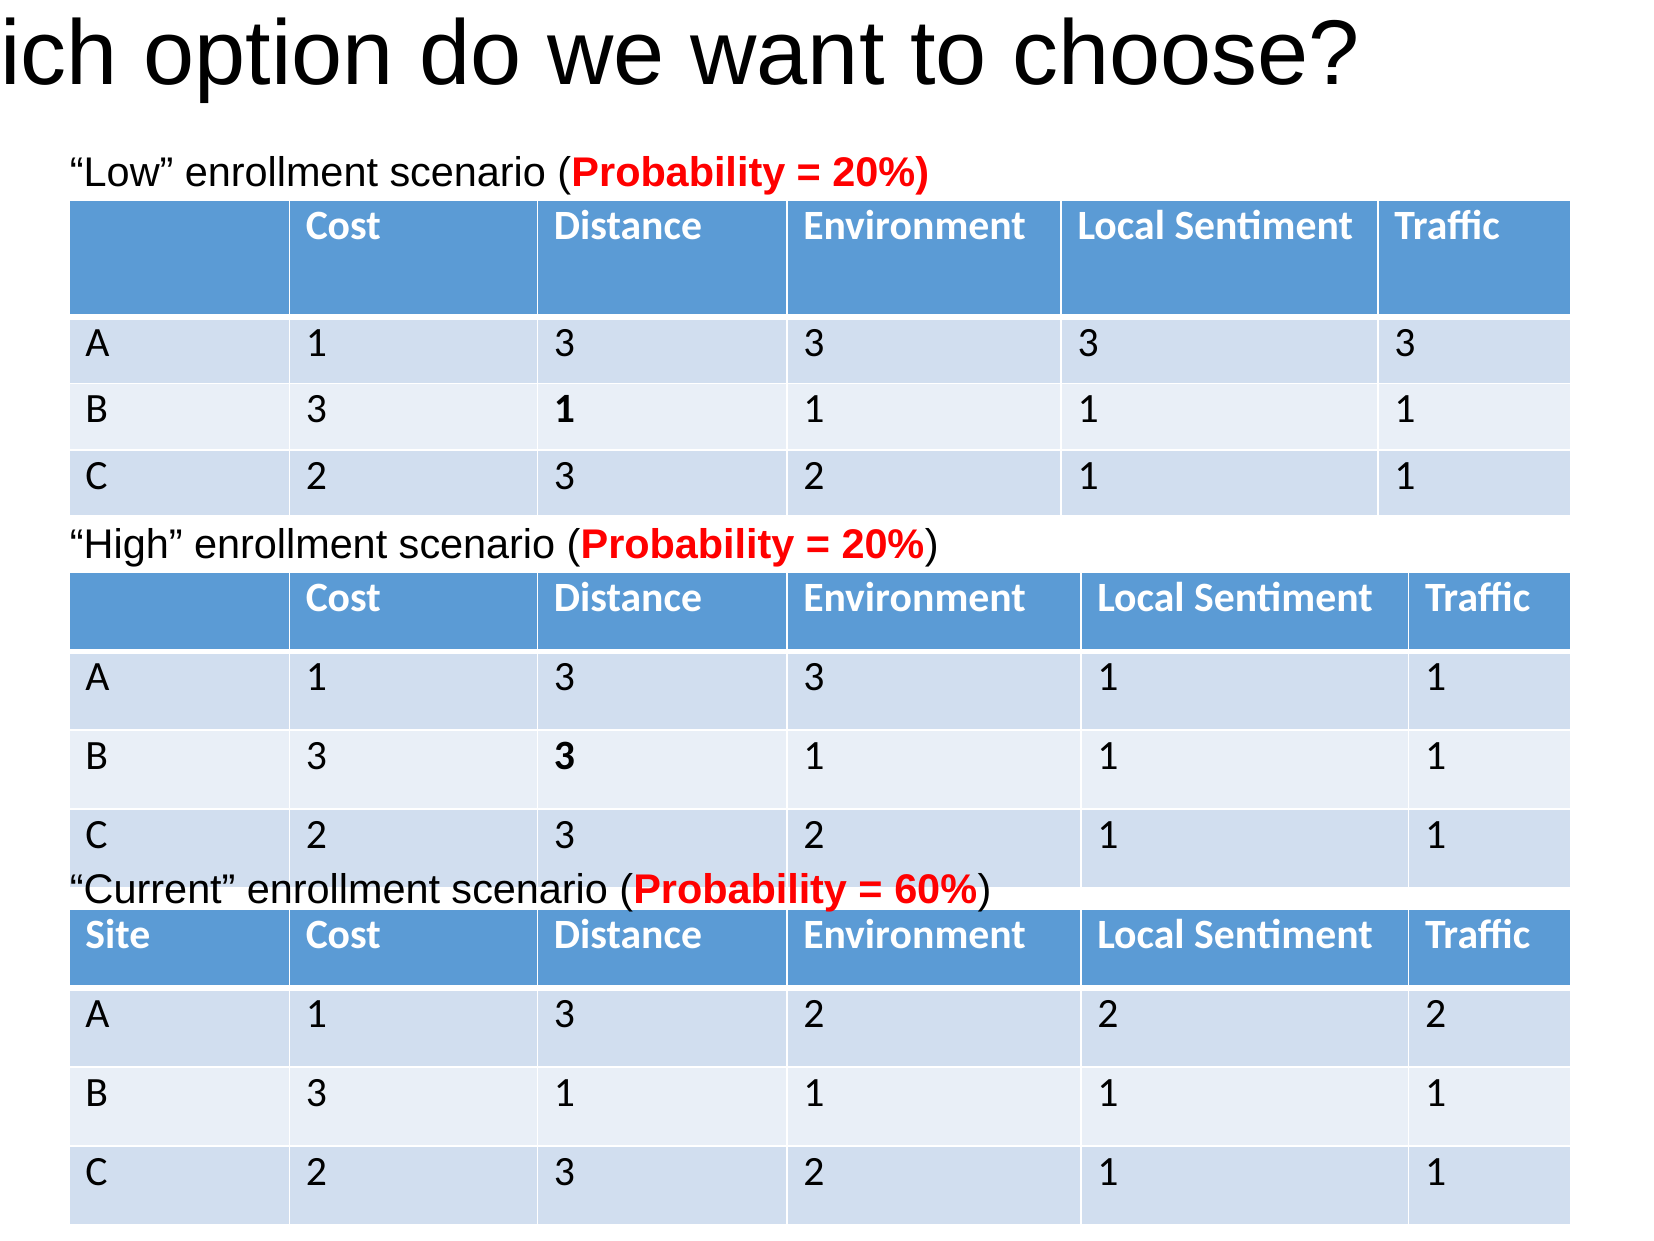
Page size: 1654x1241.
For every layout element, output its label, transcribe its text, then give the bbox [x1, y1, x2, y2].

table_cell B [70, 384, 289, 449]
table_cell 3 [538, 451, 786, 515]
table_cell 2 [788, 810, 1080, 854]
table_cell 1 [1082, 1068, 1408, 1145]
table_cell 2 [1082, 991, 1408, 1066]
table_cell 1 [788, 731, 1080, 808]
table_cell 1 [1062, 384, 1377, 449]
table_cell 1 [788, 1068, 1080, 1145]
table_cell 1 [1409, 731, 1570, 808]
table_cell 3 [290, 731, 537, 808]
table_cell 1 [788, 384, 1060, 449]
table_cell 2 [290, 451, 537, 515]
table_cell 3 [290, 1068, 537, 1145]
table_cell B [70, 731, 289, 808]
table_header Traffic [1409, 910, 1570, 985]
table_header Traffic [1379, 201, 1570, 314]
table_cell A [70, 320, 289, 383]
table_cell 3 [538, 320, 786, 383]
table_cell 3 [788, 654, 1080, 729]
table_header [70, 203, 289, 314]
table_cell 1 [1082, 810, 1408, 887]
table_header Local Sentiment [1082, 910, 1408, 985]
table_cell 1 [290, 991, 537, 1066]
table_cell 2 [788, 1147, 1080, 1224]
table_cell 1 [538, 1068, 786, 1145]
table_cell 1 [1062, 451, 1377, 515]
text_box “High” enrollment scenario (Probability = 20%) [55, 509, 1268, 575]
table_cell C [70, 1147, 289, 1224]
table_cell 2 [290, 810, 537, 854]
table_cell 3 [538, 654, 786, 729]
table_cell C [70, 810, 289, 854]
table_header Cost [290, 919, 537, 985]
table_cell 3 [538, 1147, 786, 1224]
table_cell A [70, 654, 289, 729]
table_cell 1 [1379, 451, 1570, 515]
table_header Environment [788, 203, 1060, 314]
table_cell 1 [1409, 810, 1570, 887]
table_header Cost [290, 575, 537, 649]
table_cell 2 [788, 991, 1080, 1066]
table_cell 1 [1379, 384, 1570, 449]
table_cell 1 [1409, 654, 1570, 729]
table_header Site [70, 919, 289, 985]
table_cell 3 [538, 731, 786, 808]
table_cell 1 [1082, 1147, 1408, 1224]
table_cell 2 [290, 1147, 537, 1224]
table_cell A [70, 991, 289, 1066]
text_box “Low” enrollment scenario (Probability = 20%) [55, 137, 1130, 203]
table_header Distance [538, 203, 786, 314]
table_cell 1 [290, 320, 537, 383]
table_header Environment [788, 575, 1080, 649]
table_header Traffic [1409, 573, 1570, 649]
table_header Local Sentiment [1062, 201, 1377, 314]
table_cell 1 [538, 384, 786, 449]
table_cell C [70, 451, 289, 515]
table_cell 3 [290, 384, 537, 449]
table_cell 3 [788, 320, 1060, 383]
table_header Distance [538, 919, 786, 985]
table_cell 3 [538, 810, 786, 854]
table_cell 3 [538, 991, 786, 1066]
table_cell 2 [788, 451, 1060, 515]
table_cell 1 [1409, 1068, 1570, 1145]
title Which option do we want to choose? [0, 0, 1654, 152]
table_cell B [70, 1068, 289, 1145]
table_header [70, 575, 289, 649]
table_cell 2 [1409, 991, 1570, 1066]
table_header Local Sentiment [1082, 573, 1408, 649]
table_header Cost [290, 203, 537, 314]
text_box “Current” enrollment scenario (Probability = 60%) [55, 854, 1199, 919]
table_cell 3 [1379, 320, 1570, 383]
table_header Distance [538, 575, 786, 649]
table_cell 1 [1082, 731, 1408, 808]
table_header Environment [788, 919, 1080, 985]
table_cell 1 [1082, 654, 1408, 729]
table_cell 1 [290, 654, 537, 729]
table_cell 3 [1062, 320, 1377, 383]
table_cell 1 [1409, 1147, 1570, 1224]
